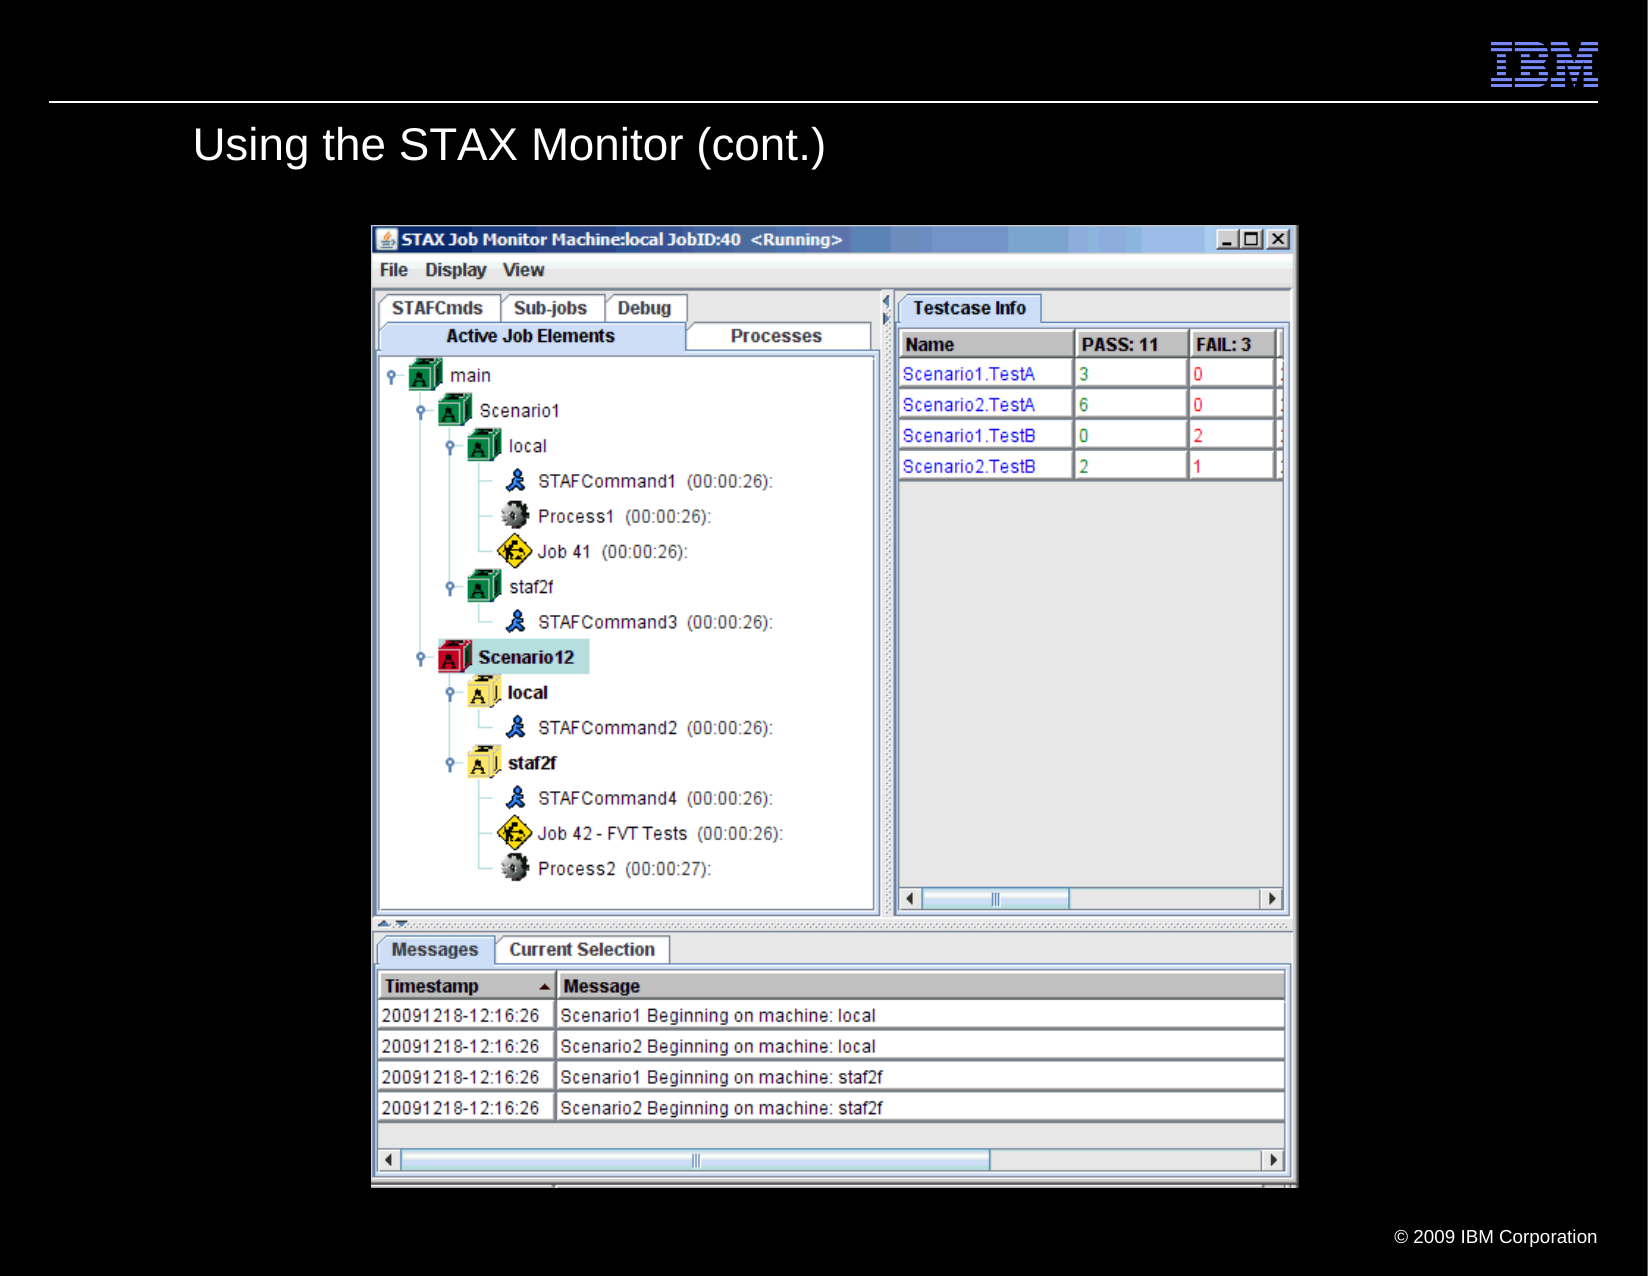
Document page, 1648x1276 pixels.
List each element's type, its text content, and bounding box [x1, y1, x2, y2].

picture [1491, 42, 1598, 87]
picture [371, 225, 1299, 1188]
title Using the STAX Monitor (cont.) [175, 112, 1648, 206]
